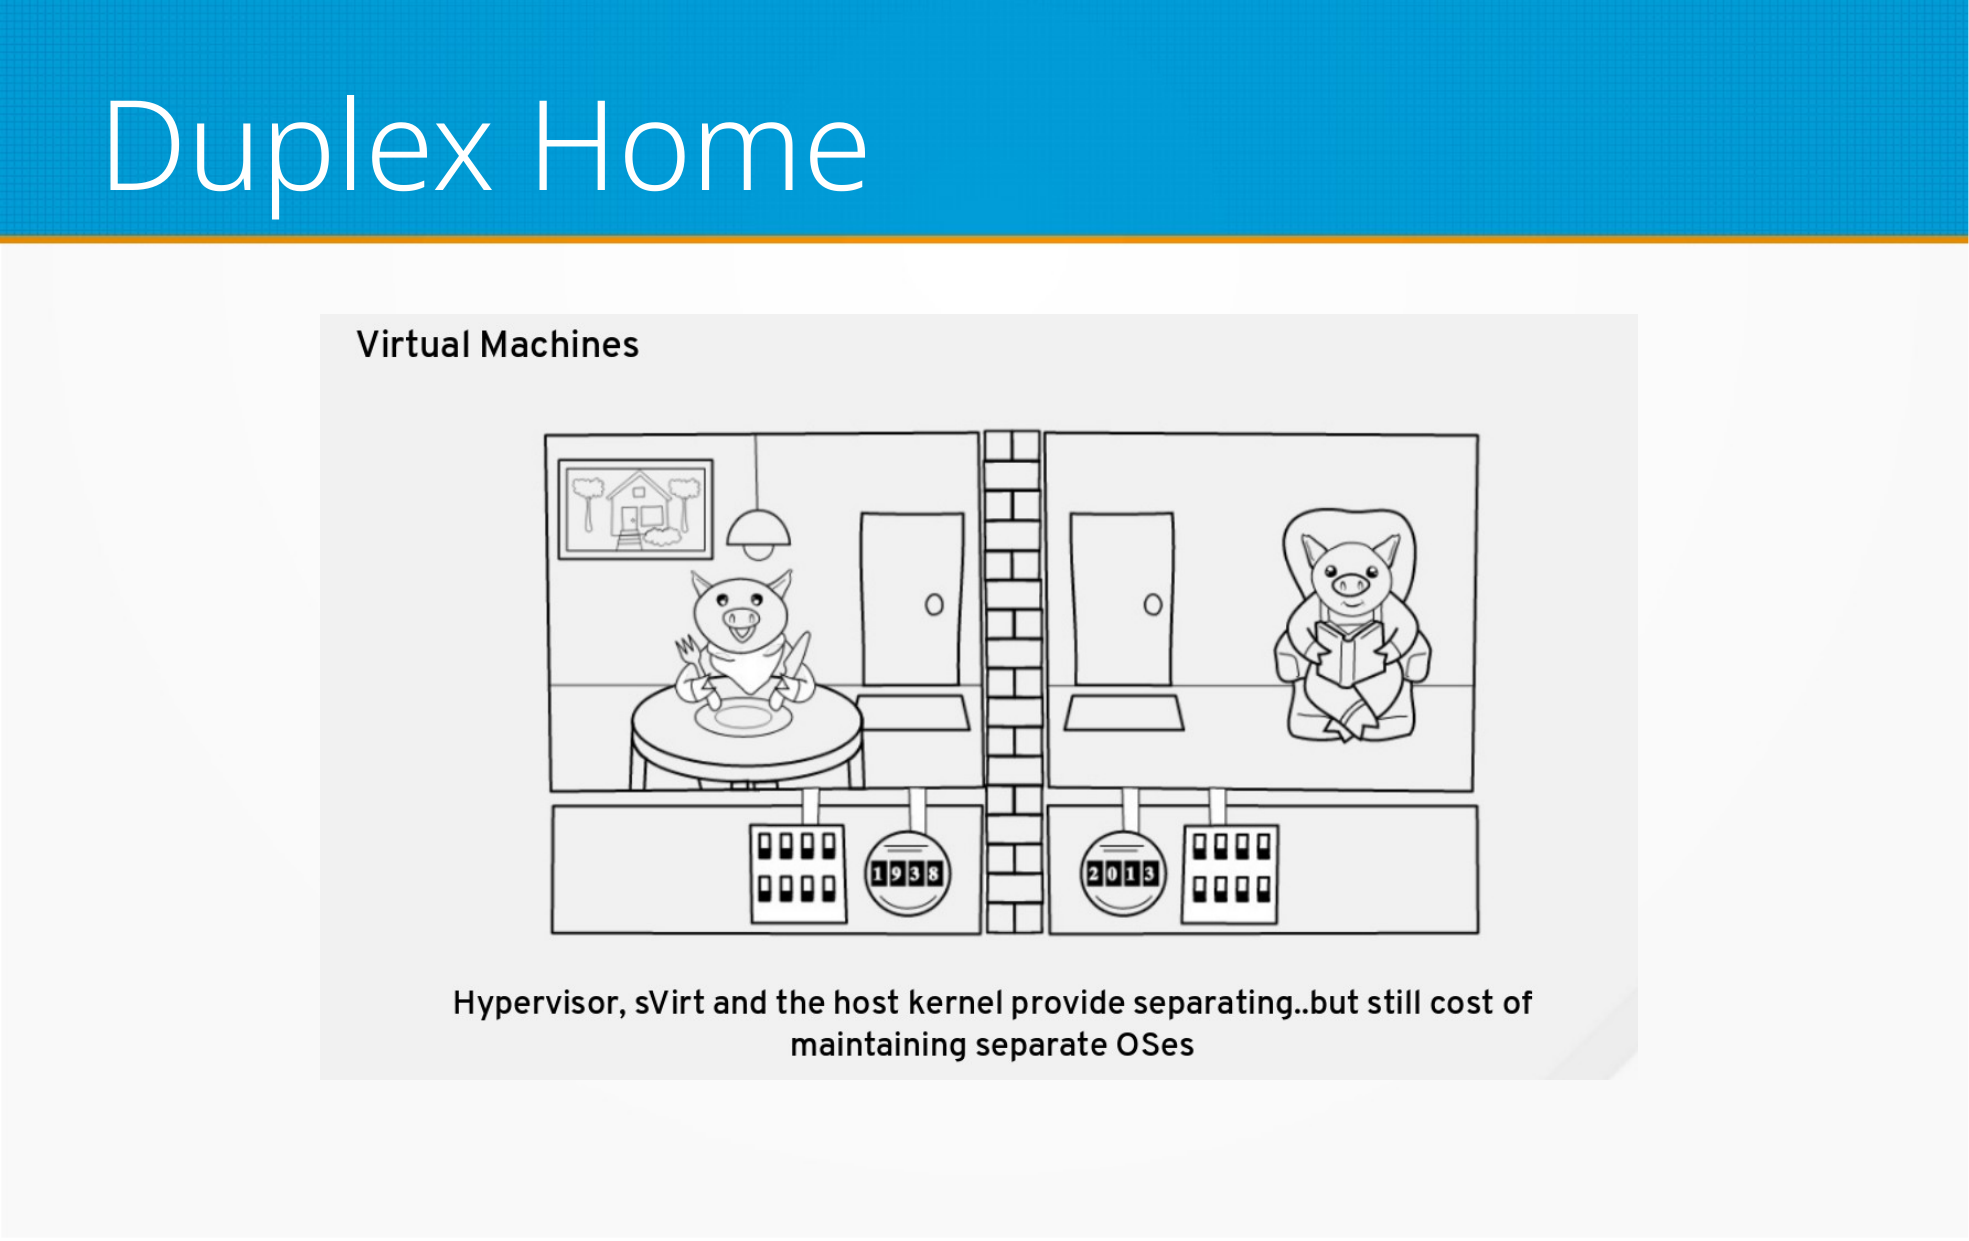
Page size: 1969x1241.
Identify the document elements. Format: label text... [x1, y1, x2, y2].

title Duplex Home [98, 19, 1870, 227]
picture [0, 233, 1969, 1241]
